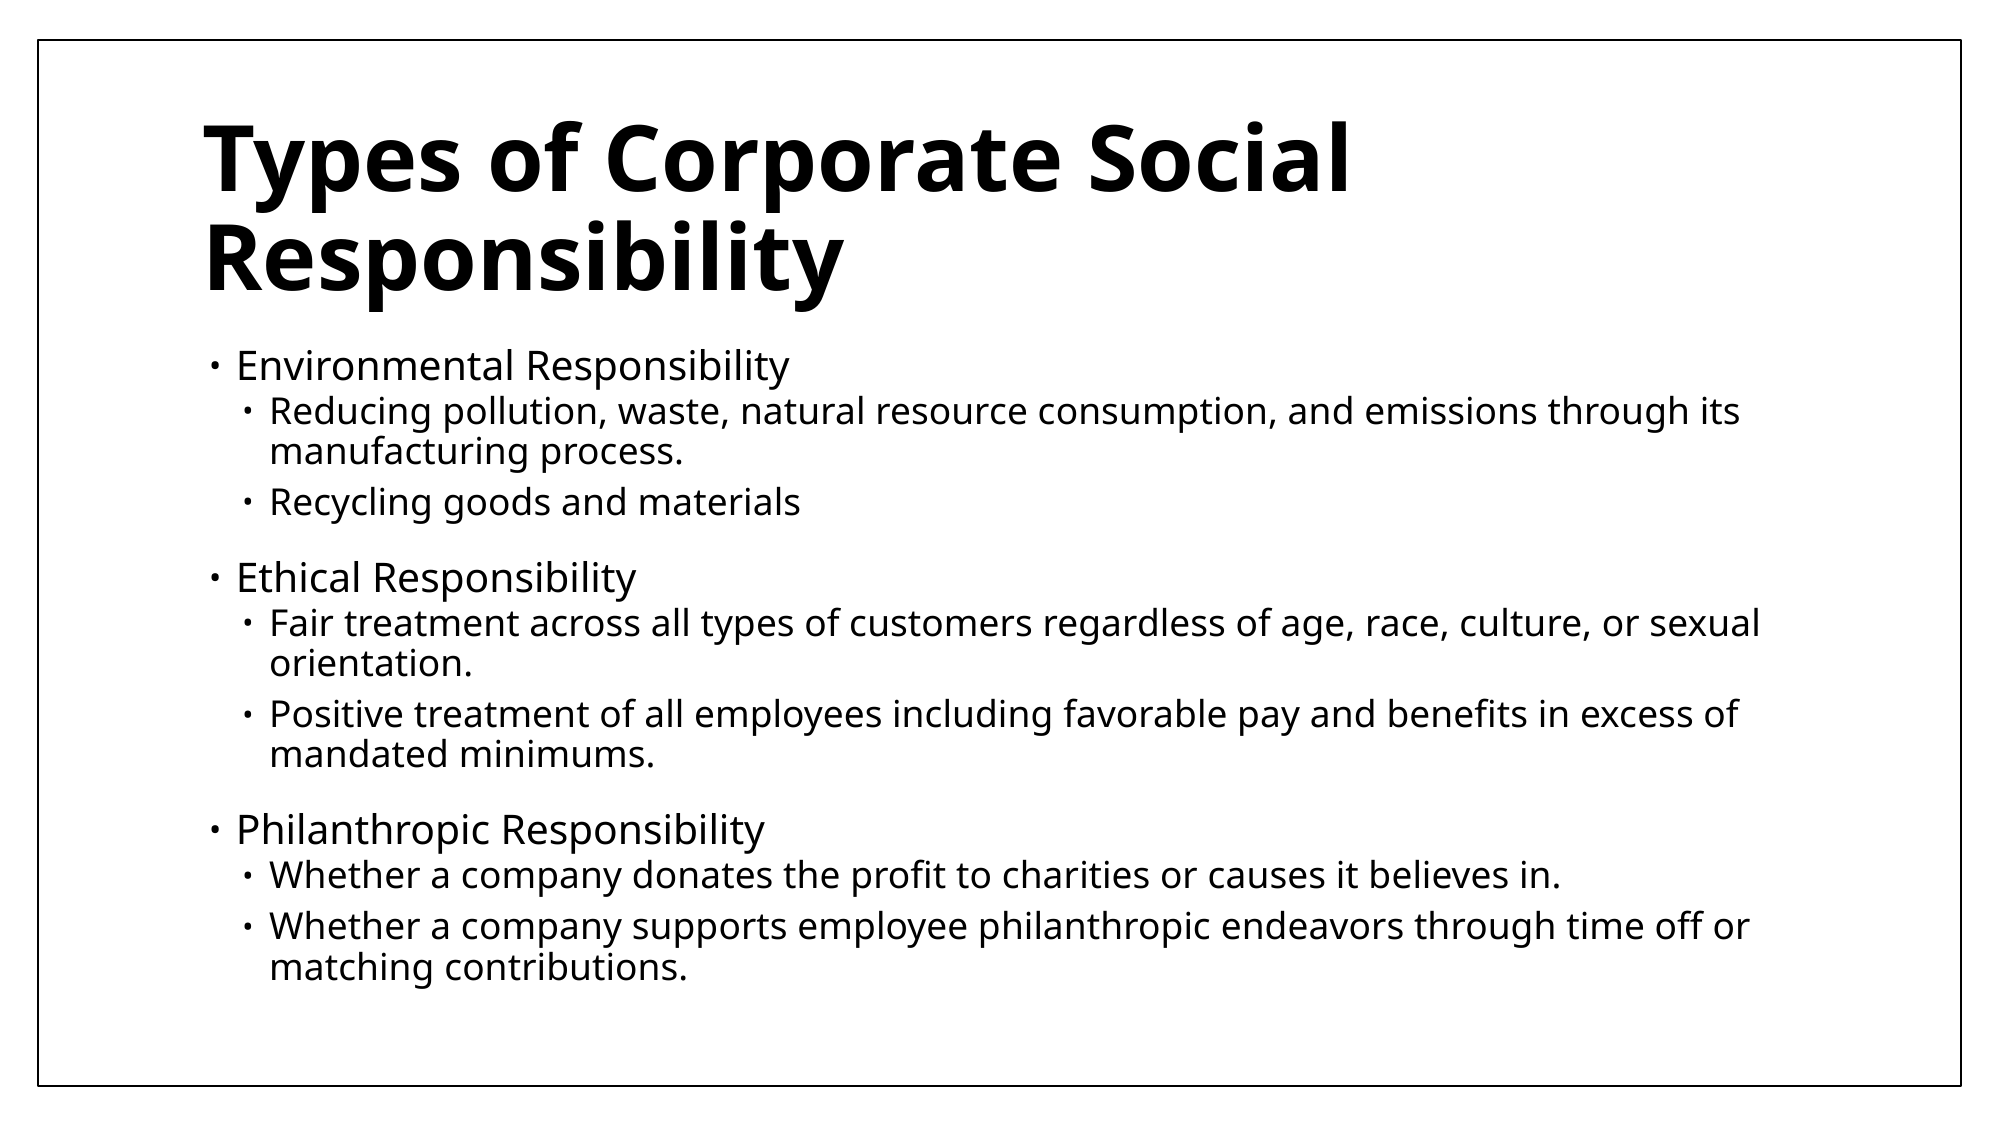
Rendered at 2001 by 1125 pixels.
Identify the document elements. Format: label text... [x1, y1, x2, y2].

title Types of Corporate Social Responsibility [187, 99, 1808, 323]
list Environmental Responsibility Reducing pollution, waste, natural resource consumption, and emissions through its manufacturing process. Recycling goods and materials Ethical Responsibility Fair treatment across all types of customers regardless of age, race, culture, or sexual orientation. Positive treatment of all employees including favorable pay and benefits in excess of mandated minimums. Philanthropic Responsibility Whether a company donates the profit to charities or causes it believes in. Whether a company supports employee philanthropic endeavors through time off or matching contributions. [187, 337, 1808, 1000]
